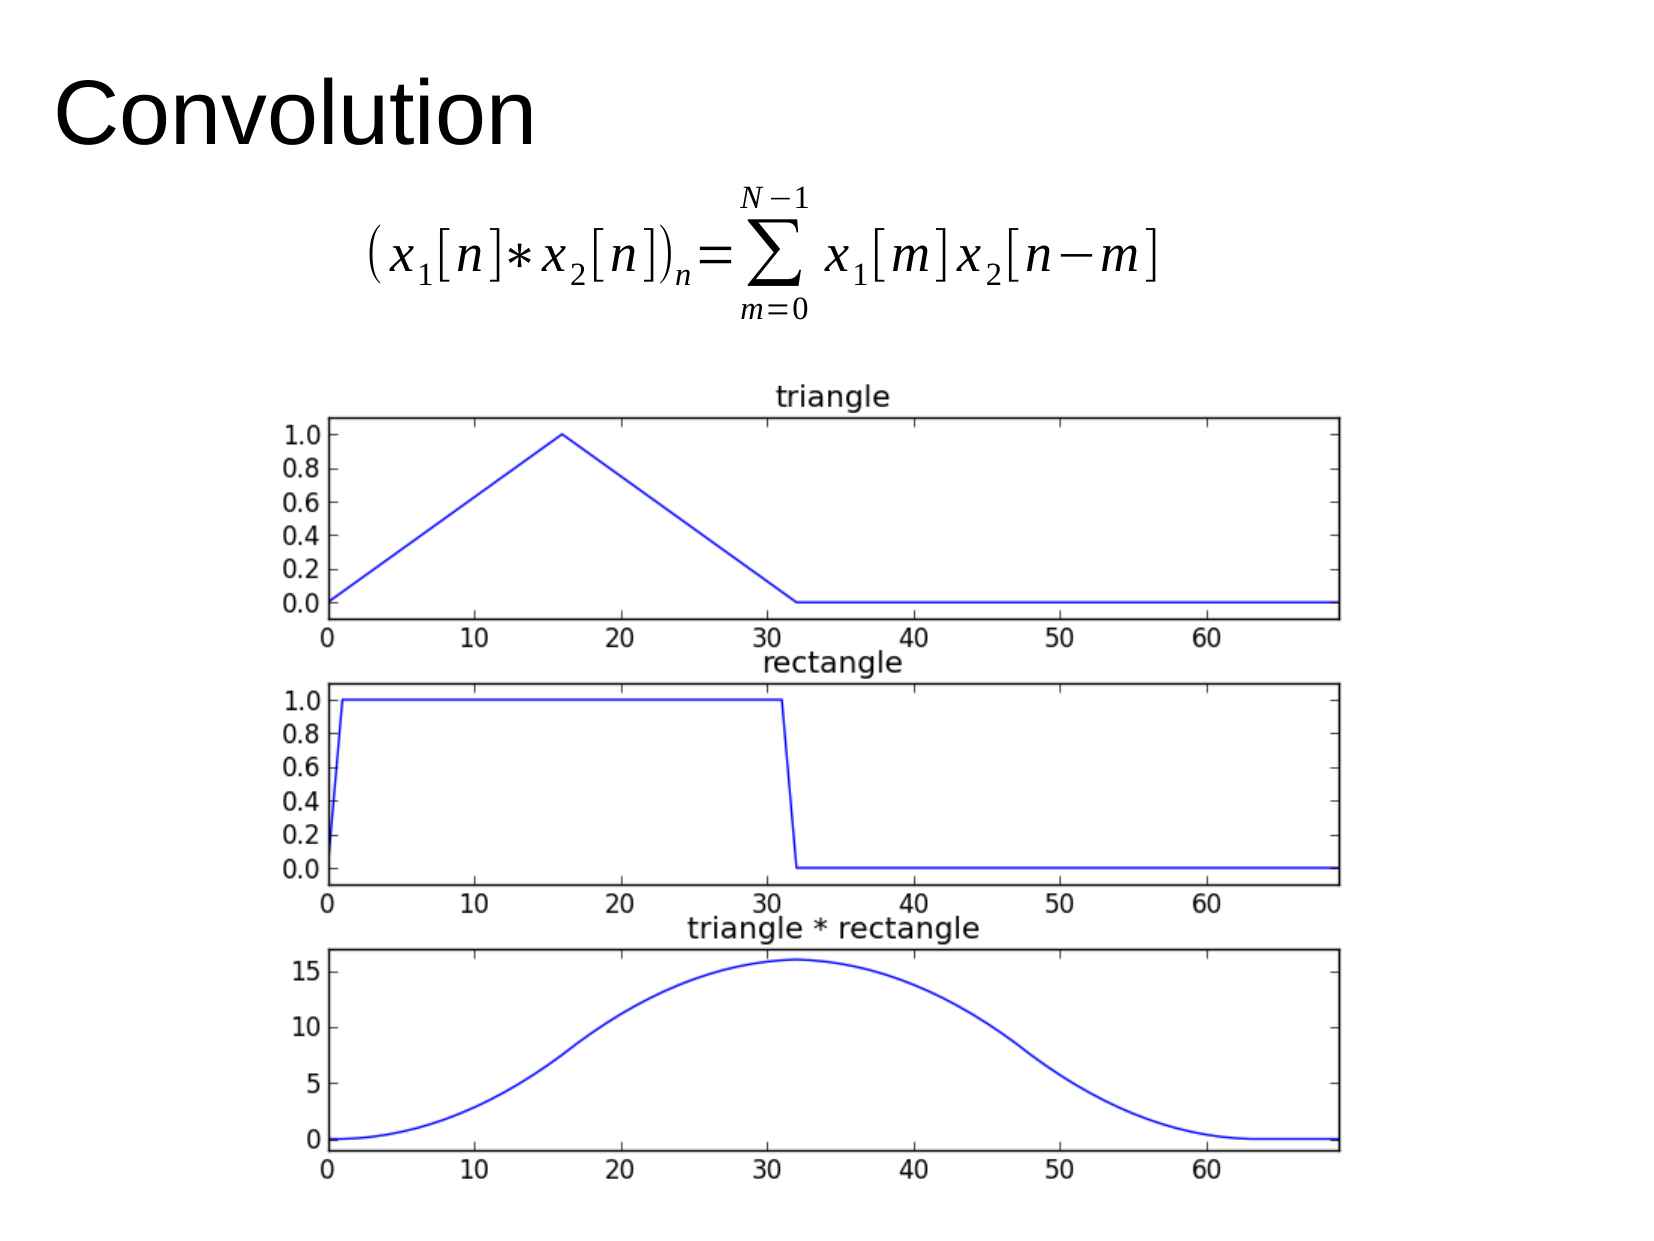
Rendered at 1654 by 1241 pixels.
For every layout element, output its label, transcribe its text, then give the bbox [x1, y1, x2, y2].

picture [165, 326, 1468, 1241]
chart [360, 180, 1165, 326]
title Convolution [53, 18, 1403, 207]
